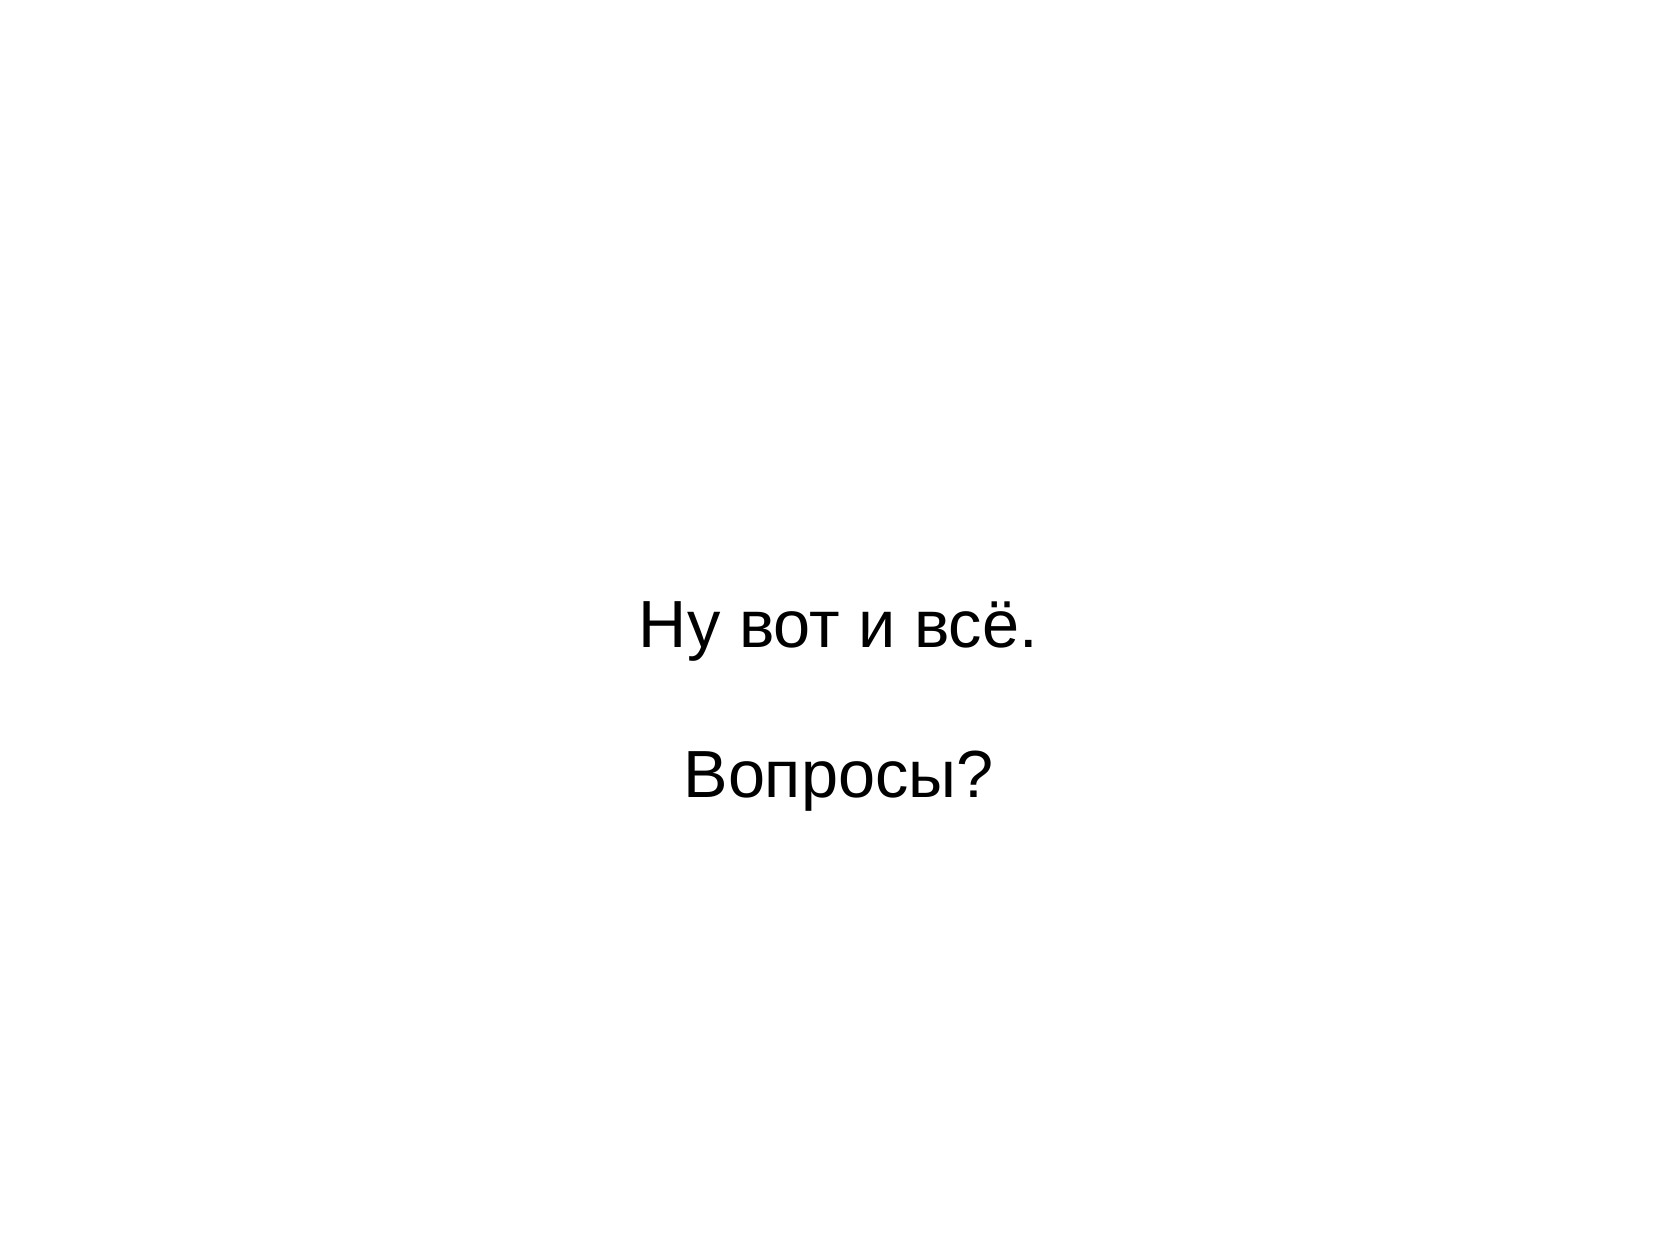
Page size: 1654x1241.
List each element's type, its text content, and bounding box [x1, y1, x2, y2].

text_box Ну вот и всё. Вопросы? [82, 290, 1571, 1109]
